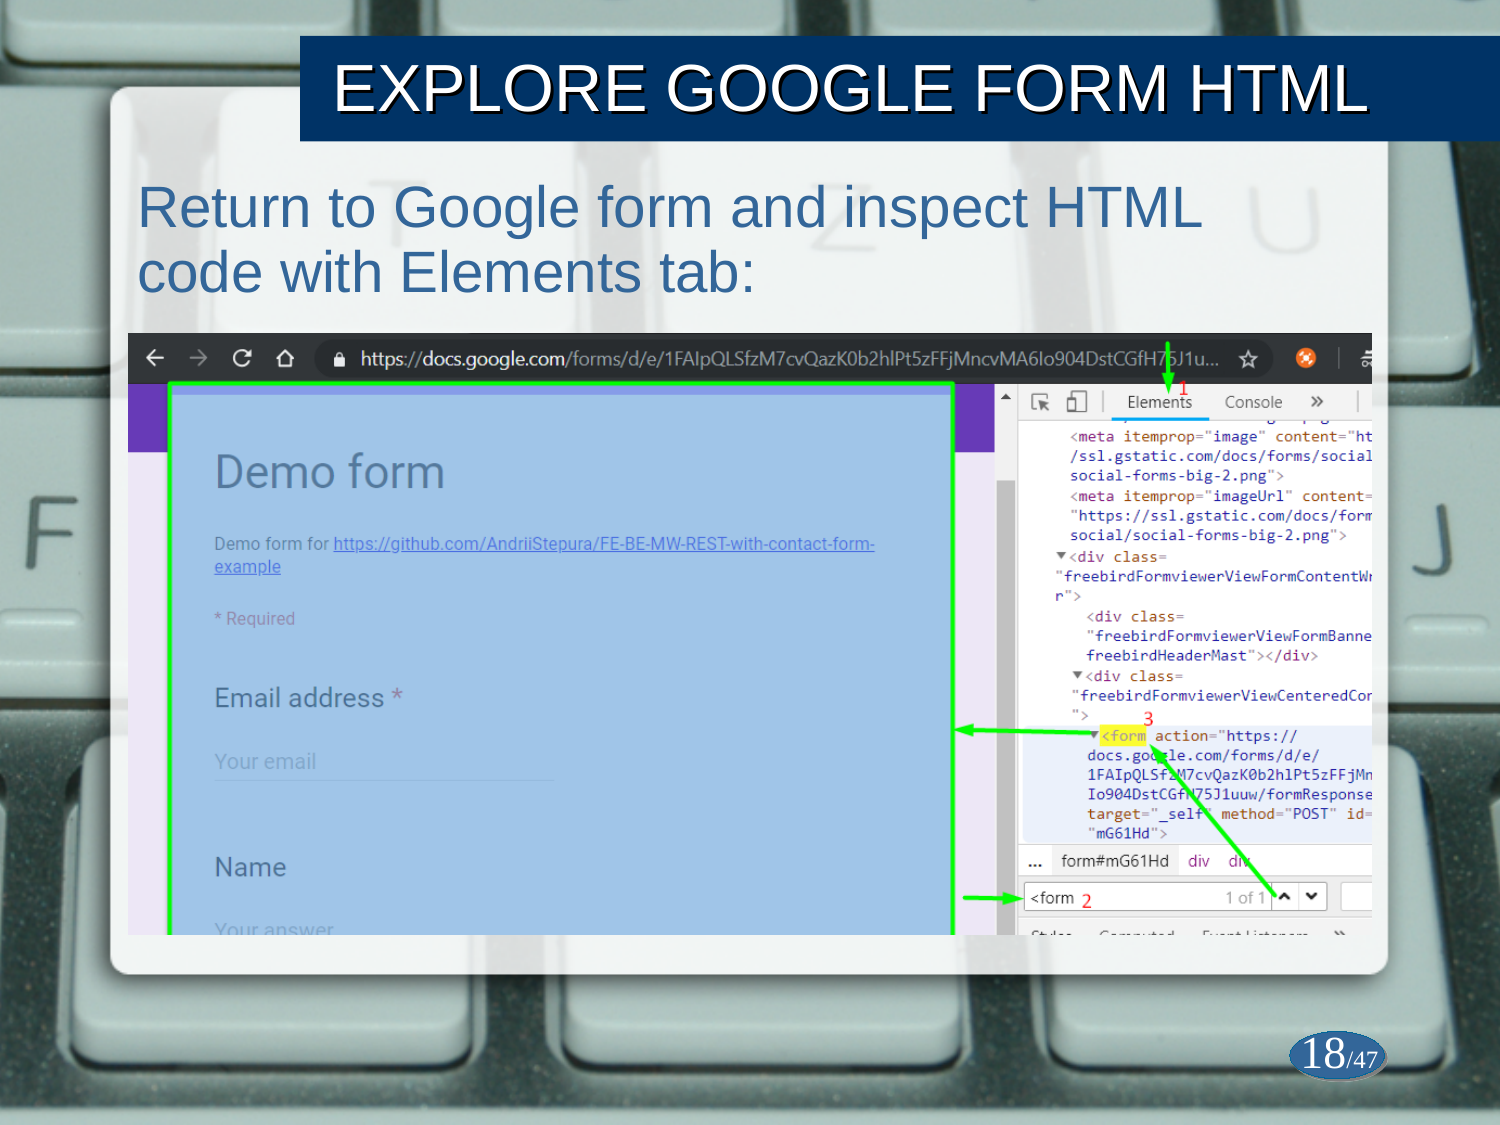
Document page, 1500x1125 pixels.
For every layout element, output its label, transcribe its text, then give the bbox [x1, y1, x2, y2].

title EXPLORE GOOGLE FORM HTML [300, 35, 1500, 142]
picture [0, 0, 1500, 1125]
title Return to Google form and inspect HTML code with Elements tab: [122, 167, 1360, 835]
